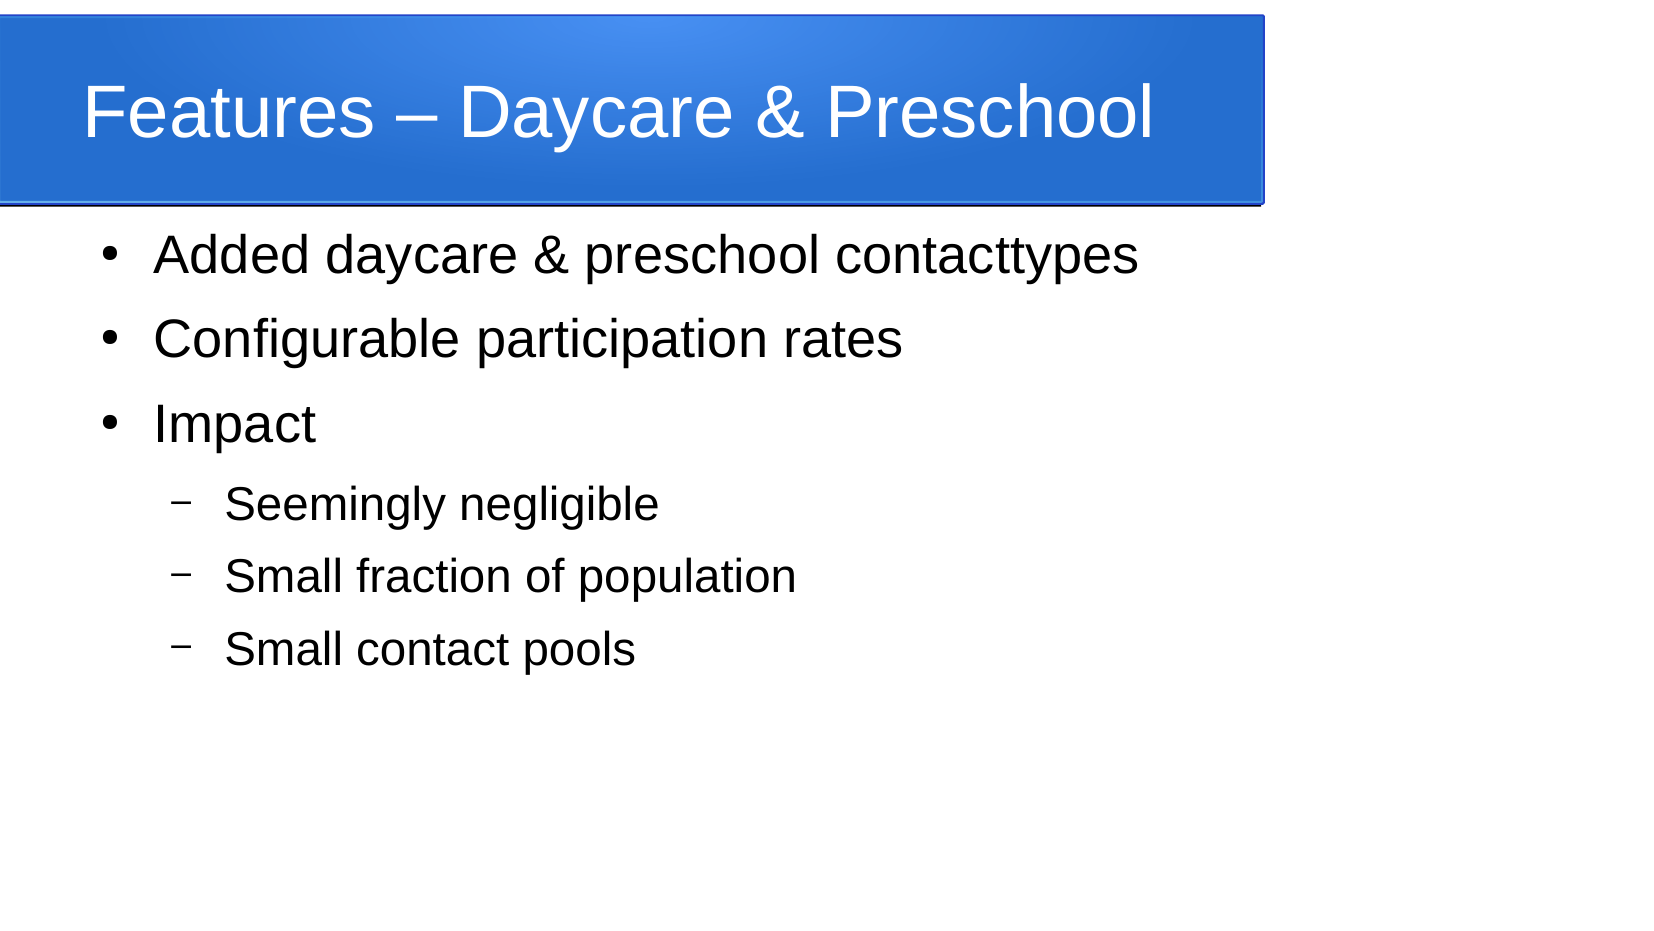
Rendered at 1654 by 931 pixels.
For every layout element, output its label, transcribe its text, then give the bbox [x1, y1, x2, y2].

list Added daycare & preschool contacttypes Configurable participation rates Impact Seemingly negligible Small fraction of population Small contact pools [82, 224, 1571, 764]
title Features – Daycare & Preschool [82, 35, 1235, 189]
